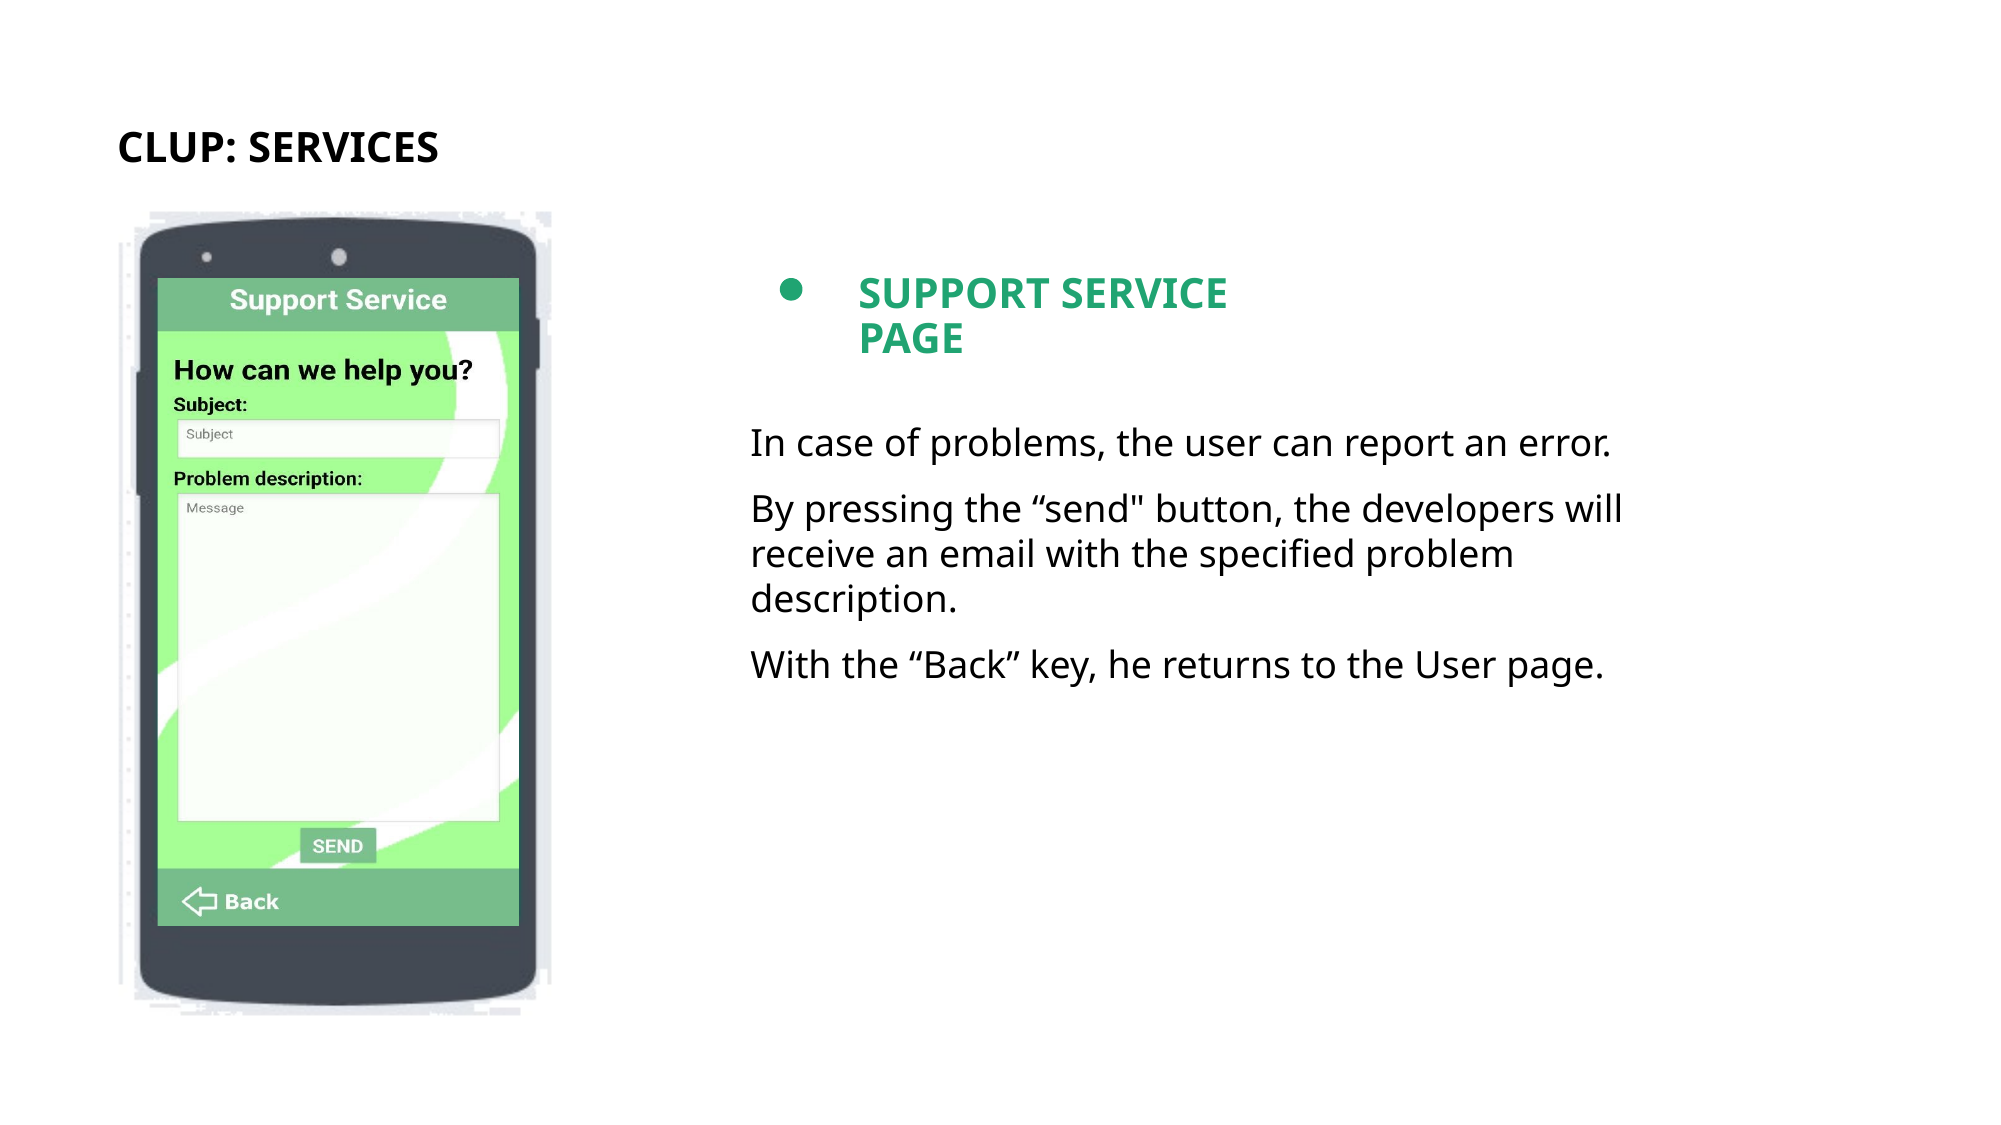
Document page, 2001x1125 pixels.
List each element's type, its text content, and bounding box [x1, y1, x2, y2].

picture [83, 181, 593, 1047]
text_box SUPPORT SERVICE PAGE [843, 264, 1353, 315]
title CLUP: SERVICES [102, 118, 1056, 230]
text_box In case of problems, the user can report an error. By pressing the “send" button, the developers will receive an email with the specified problem description. With the “Back” key, he returns to the User page. [735, 411, 1658, 818]
text_box [779, 278, 803, 301]
